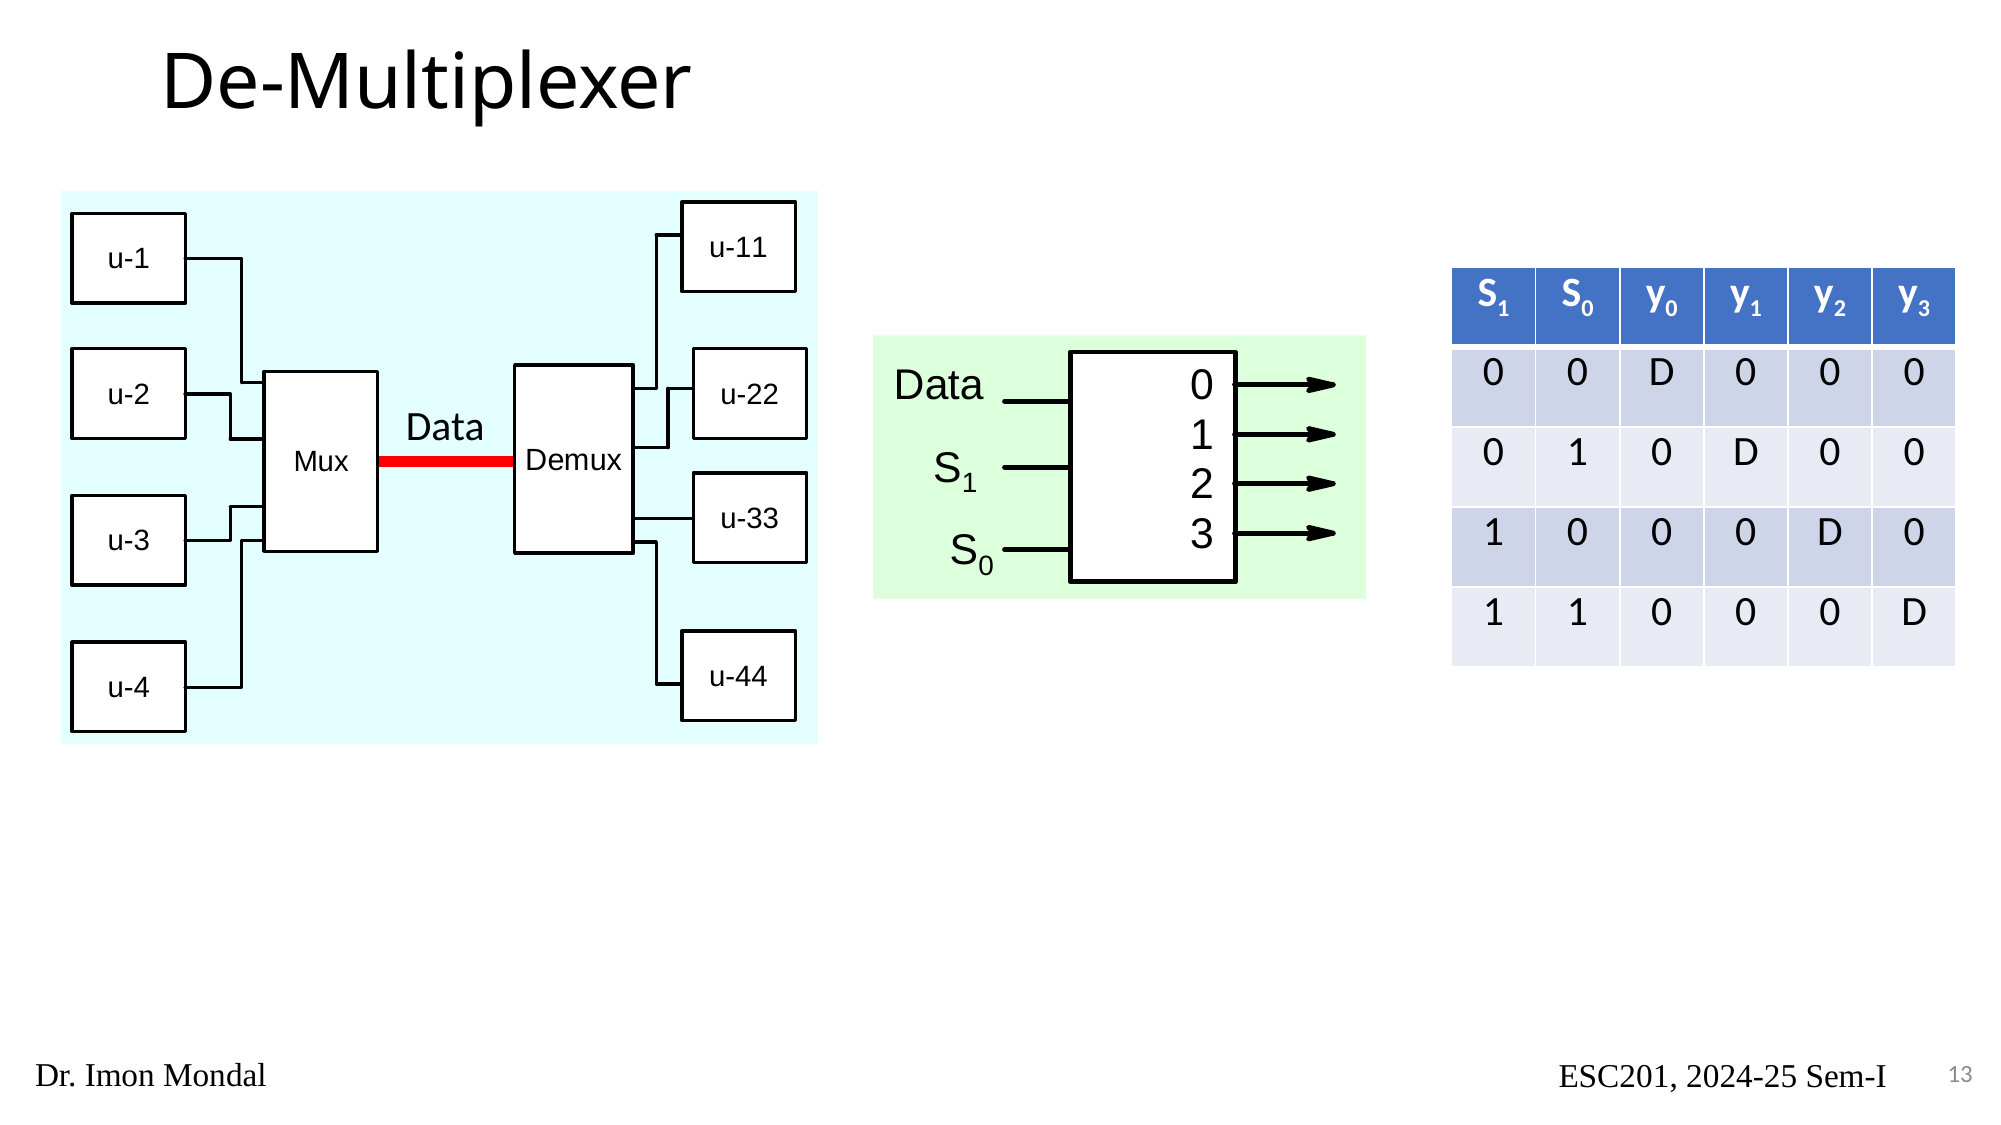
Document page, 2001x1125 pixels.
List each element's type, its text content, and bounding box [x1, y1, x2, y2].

table_cell 1 [1452, 508, 1535, 586]
chart [60, 190, 818, 744]
table_cell 0 [1621, 508, 1703, 586]
table_header S0 [1536, 268, 1619, 344]
table_cell 0 [1621, 428, 1703, 506]
table_cell 0 [1789, 350, 1871, 426]
table_cell 0 [1536, 350, 1619, 426]
table_header y3 [1873, 268, 1955, 344]
table_cell 0 [1789, 428, 1871, 506]
table_header S1 [1452, 268, 1535, 344]
text_box Data [391, 391, 500, 456]
table_cell 0 [1452, 428, 1535, 506]
table_cell 1 [1536, 588, 1619, 666]
table_cell D [1789, 508, 1871, 586]
table_cell 0 [1789, 588, 1871, 666]
table_cell D [1705, 428, 1787, 506]
table_cell 0 [1873, 508, 1955, 586]
table_cell 0 [1452, 350, 1535, 426]
table_cell D [1873, 588, 1955, 666]
table_cell 0 [1536, 508, 1619, 586]
table_cell 0 [1705, 588, 1787, 666]
table_cell 0 [1705, 350, 1787, 426]
table_header y1 [1705, 268, 1787, 344]
table_cell D [1621, 350, 1703, 426]
table_header y2 [1789, 268, 1871, 344]
table_header y0 [1621, 268, 1703, 344]
table_cell 1 [1452, 588, 1535, 666]
table_cell 0 [1873, 428, 1955, 506]
title De-Multiplexer [145, 19, 1871, 149]
table_cell 0 [1621, 588, 1703, 666]
table_cell 0 [1873, 350, 1955, 426]
table_cell 1 [1536, 428, 1619, 506]
chart [873, 335, 1367, 599]
table_cell 0 [1705, 508, 1787, 586]
